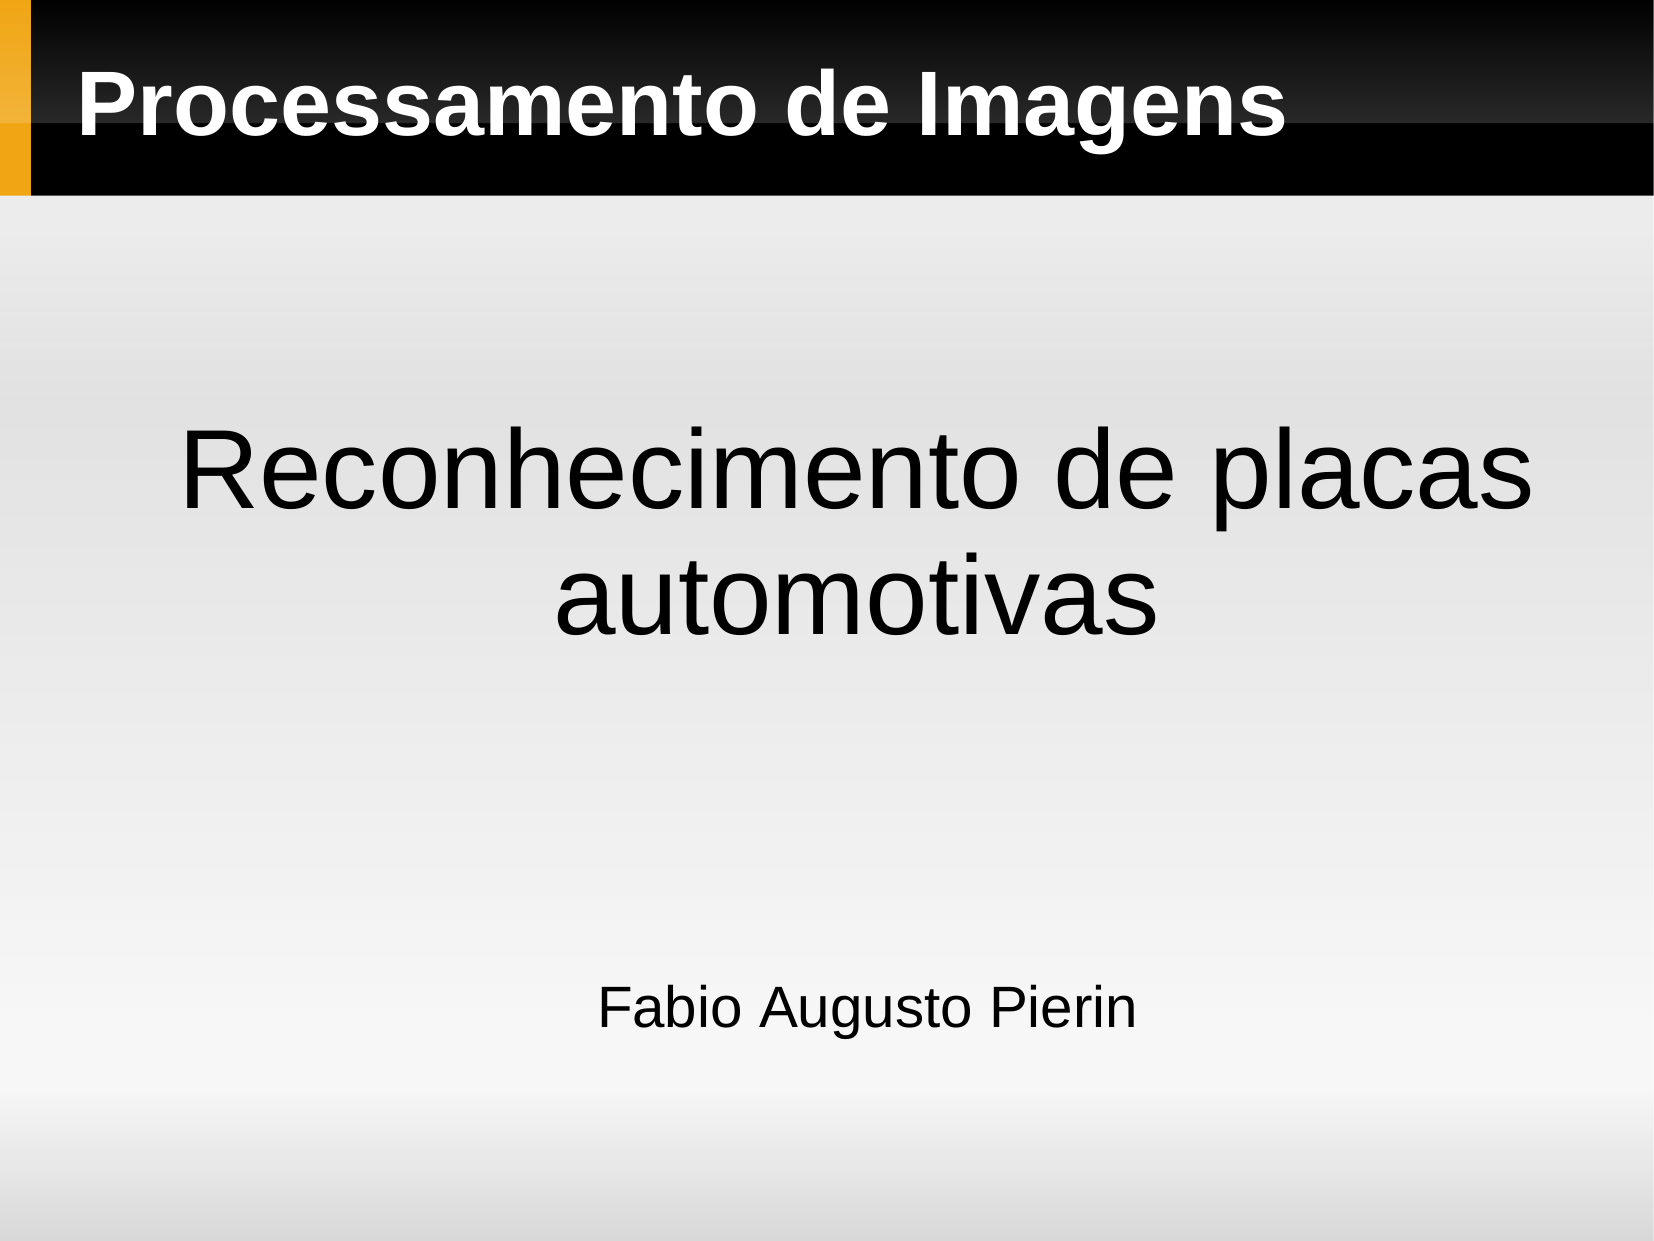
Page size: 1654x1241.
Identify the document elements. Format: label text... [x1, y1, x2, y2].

list Fabio Augusto Pierin [88, 974, 1577, 1070]
picture [0, 0, 1654, 1241]
title Processamento de Imagens [76, 7, 1565, 200]
list Reconhecimento de placas automotivas [76, 406, 1565, 739]
